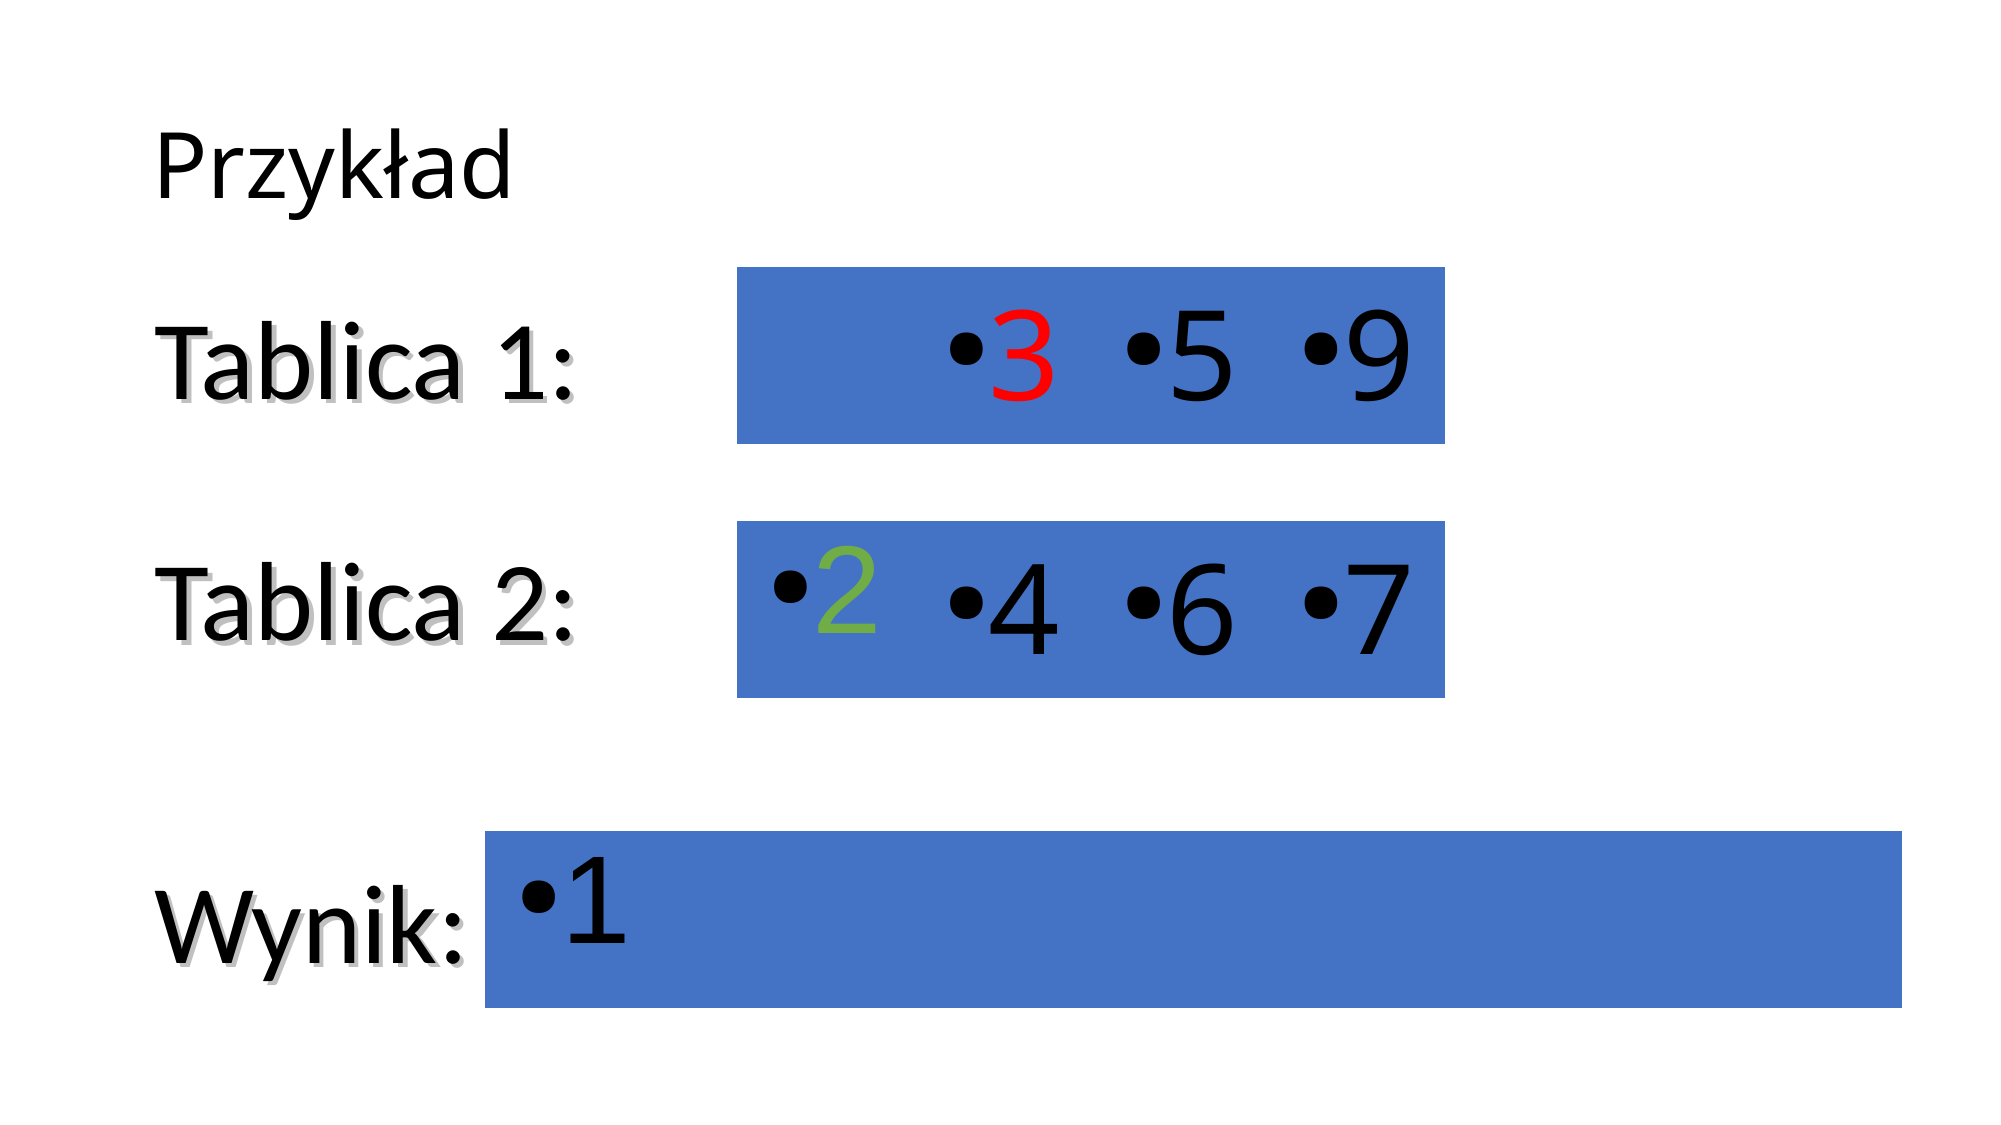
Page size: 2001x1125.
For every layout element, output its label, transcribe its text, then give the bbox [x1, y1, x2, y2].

table_header 5 [1091, 267, 1268, 444]
text_box Wynik: [139, 843, 483, 993]
table_header [1725, 831, 1902, 1008]
table_header 4 [914, 521, 1091, 698]
table_header [839, 831, 1017, 1008]
title Przykład [137, 59, 1863, 278]
table_header 3 [914, 267, 1091, 444]
table_header [1194, 831, 1371, 1008]
table_header 6 [1091, 521, 1268, 698]
table_header [1371, 831, 1548, 1008]
table_header 1 [485, 831, 662, 1008]
text_box Tablica 1: [140, 279, 594, 430]
text_box Tablica 2: [140, 521, 594, 671]
table_header [1548, 831, 1725, 1008]
table_header 9 [1268, 267, 1445, 444]
table_header 7 [1268, 521, 1445, 698]
table_header 2 [737, 521, 914, 698]
table_header [737, 267, 914, 444]
table_header [1017, 831, 1194, 1008]
table_header [662, 831, 839, 1008]
